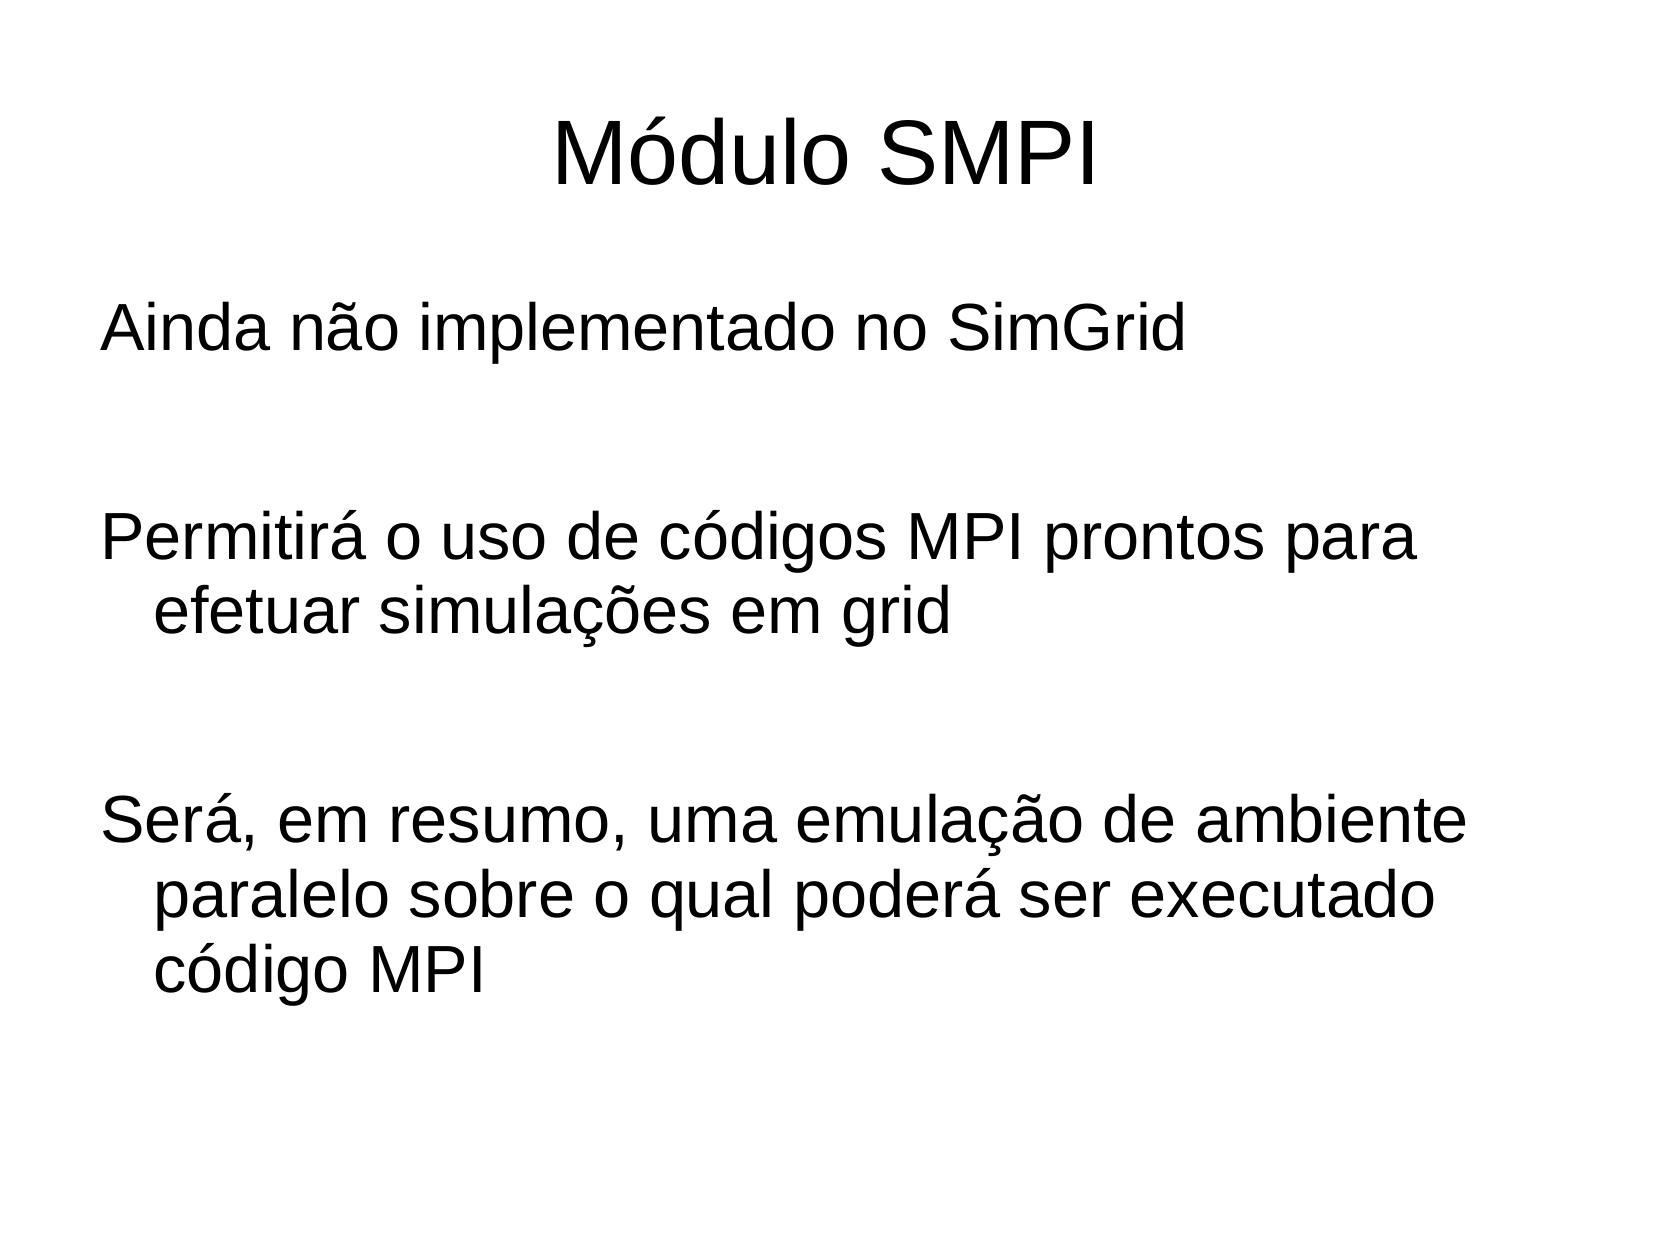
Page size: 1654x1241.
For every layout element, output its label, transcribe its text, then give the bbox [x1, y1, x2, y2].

title Módulo SMPI [82, 56, 1571, 250]
list Ainda não implementado no SimGrid Permitirá o uso de códigos MPI prontos para efetuar simulações em grid Será, em resumo, uma emulação de ambiente paralelo sobre o qual poderá ser executado código MPI [82, 290, 1571, 1094]
